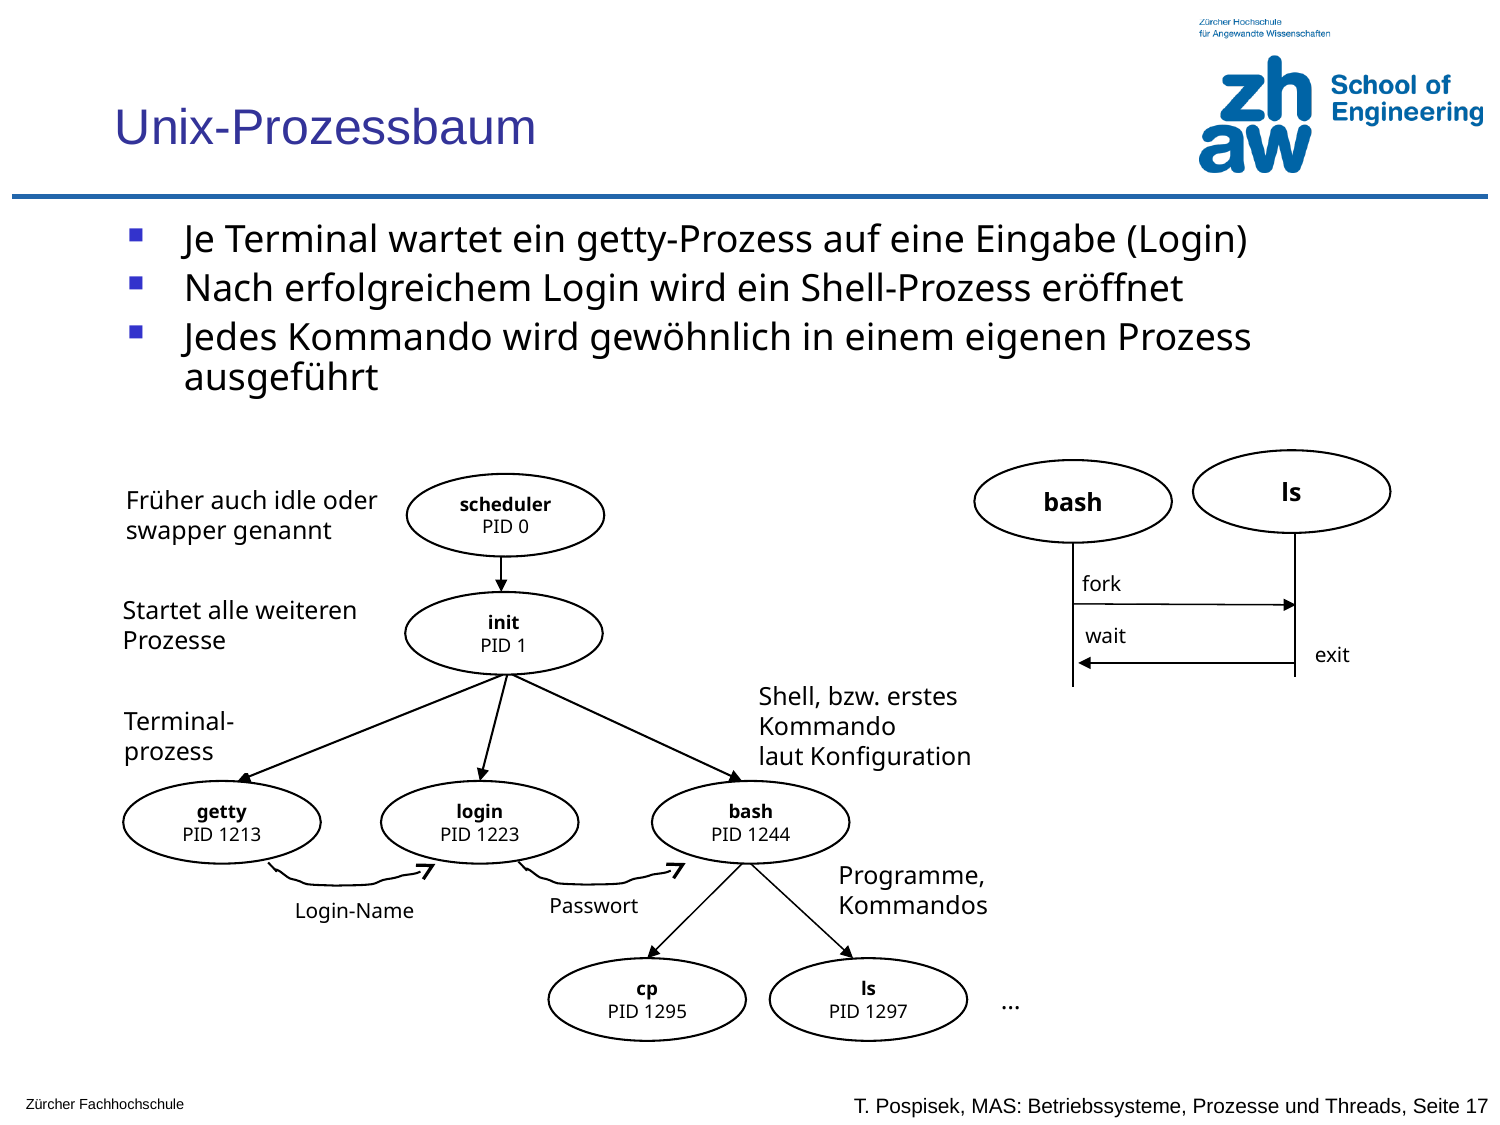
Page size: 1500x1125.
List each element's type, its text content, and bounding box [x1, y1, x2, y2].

list Je Terminal wartet ein getty-Prozess auf eine Eingabe (Login) Nach erfolgreichem Login wird ein Shell-Prozess eröffnet Jedes Kommando wird gewöhnlich in einem eigenen Prozess ausgeführt [112, 212, 1363, 388]
text_box scheduler PID 0 [406, 473, 605, 557]
text_box wait [1074, 615, 1142, 656]
text_box Login-Name [280, 890, 430, 931]
text_box ls PID 1297 [769, 958, 968, 1041]
text_box Shell, bzw. erstes Kommando laut Konfiguration [743, 672, 988, 778]
picture [1199, 19, 1483, 173]
text_box login PID 1223 [380, 780, 579, 864]
text_box getty PID 1213 [123, 780, 321, 864]
text_box Früher auch idle oder swapper genannt [111, 476, 400, 552]
text_box Passwort [534, 885, 654, 926]
text_box fork [1074, 563, 1137, 604]
text_box bash PID 1244 [651, 780, 850, 864]
text_box init PID 1 [405, 591, 603, 675]
text_box bash [974, 460, 1172, 543]
text_box Terminal- prozess [109, 698, 250, 773]
text_box … [986, 976, 1036, 1022]
text_box ls [1192, 450, 1391, 533]
text_box exit [1299, 634, 1365, 675]
text_box Programme, Kommandos [823, 851, 1008, 927]
text_box fork [1067, 563, 1072, 604]
text_box Startet alle weiteren Prozesse [108, 587, 380, 662]
text_box cp PID 1295 [548, 958, 747, 1041]
title Unix-Prozessbaum [99, 50, 1379, 163]
